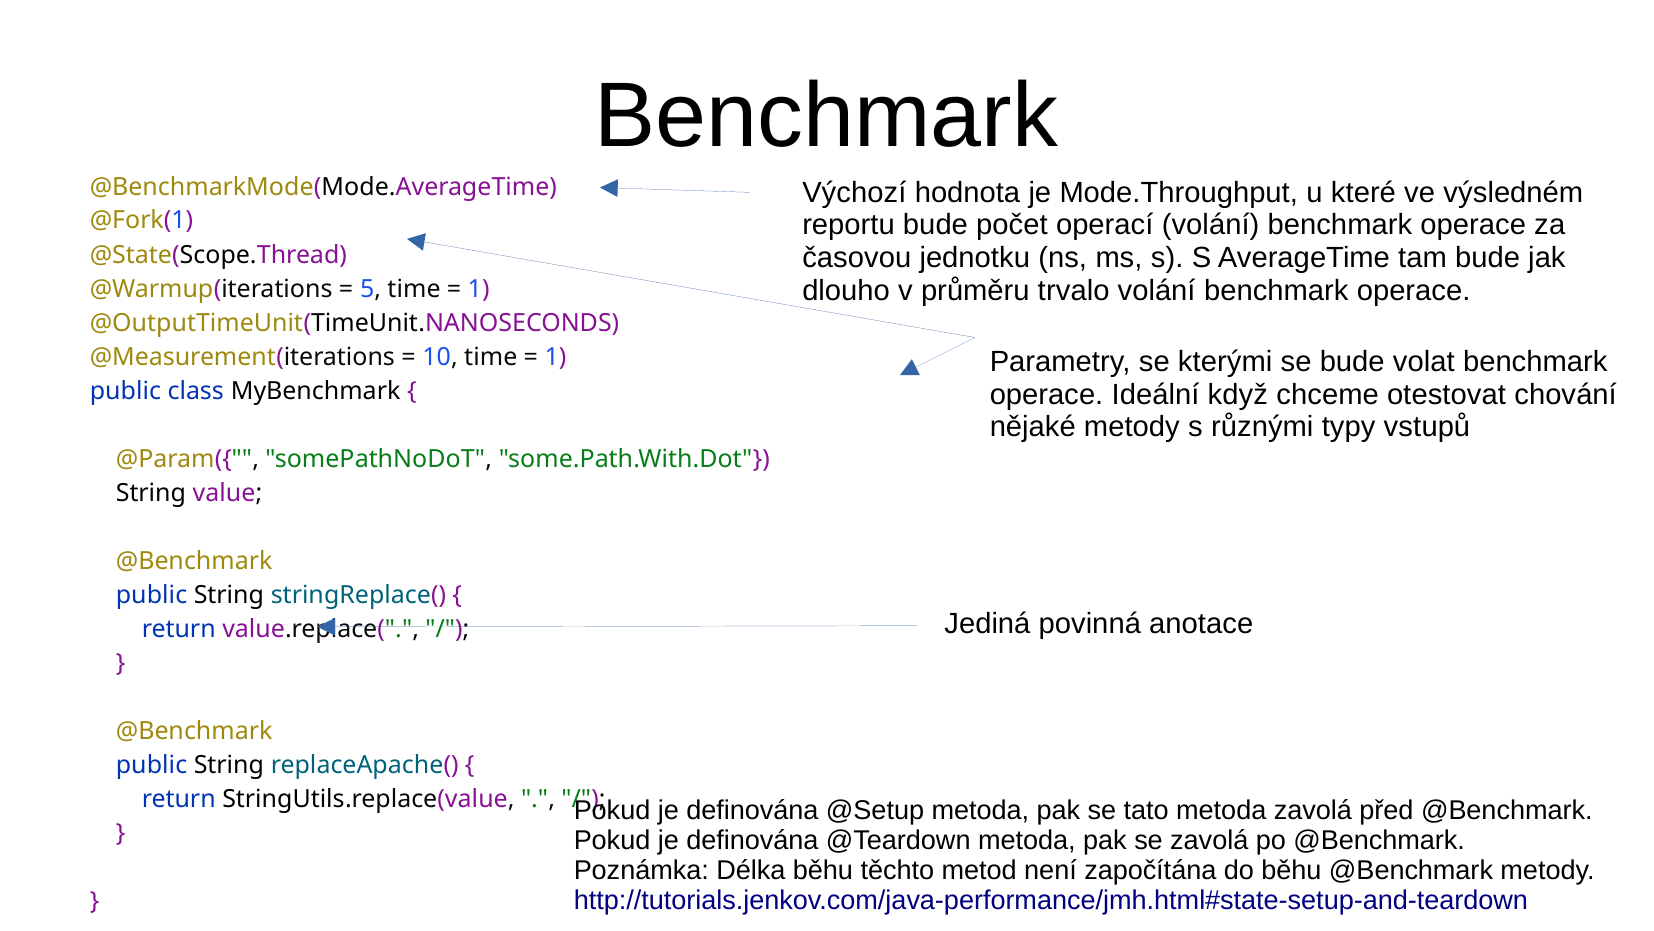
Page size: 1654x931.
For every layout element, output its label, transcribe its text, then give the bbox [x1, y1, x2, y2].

text_box @BenchmarkMode(Mode.AverageTime) @Fork(1) @State(Scope.Thread) @Warmup(iterations = 5, time = 1) @OutputTimeUnit(TimeUnit.NANOSECONDS) @Measurement(iterations = 10, time = 1) public class MyBenchmark { @Param({"", "somePathNoDoT", "some.Path.With.Dot"}) String value; @Benchmark public String stringReplace() { return value.replace(".", "/"); } @Benchmark public String replaceApache() { return StringUtils.replace(value, ".", "/"); } } [75, 160, 930, 826]
text_box Pokud je definována @Setup metoda, pak se tato metoda zavolá před @Benchmark. Pokud je definována @Teardown metoda, pak se zavolá po @Benchmark. Poznámka: Délka běhu těchto metod není započítána do běhu @Benchmark metody. http://tutorials.jenkov.com/java-performance/jmh.html#state-setup-and-teardown [558, 787, 1654, 931]
text_box Výchozí hodnota je Mode.Throughput, u které ve výsledném reportu bude počet operací (volání) benchmark operace za časovou jednotku (ns, ms, s). S AverageTime tam bude jak dlouho v průměru trvalo volání benchmark operace. [787, 168, 1651, 315]
text_box Parametry, se kterými se bude volat benchmark operace. Ideální když chceme otestovat chování nějaké metody s různými typy vstupů [975, 337, 1651, 488]
text_box Jediná povinná anotace [929, 600, 1418, 648]
title Benchmark [82, 37, 1571, 168]
